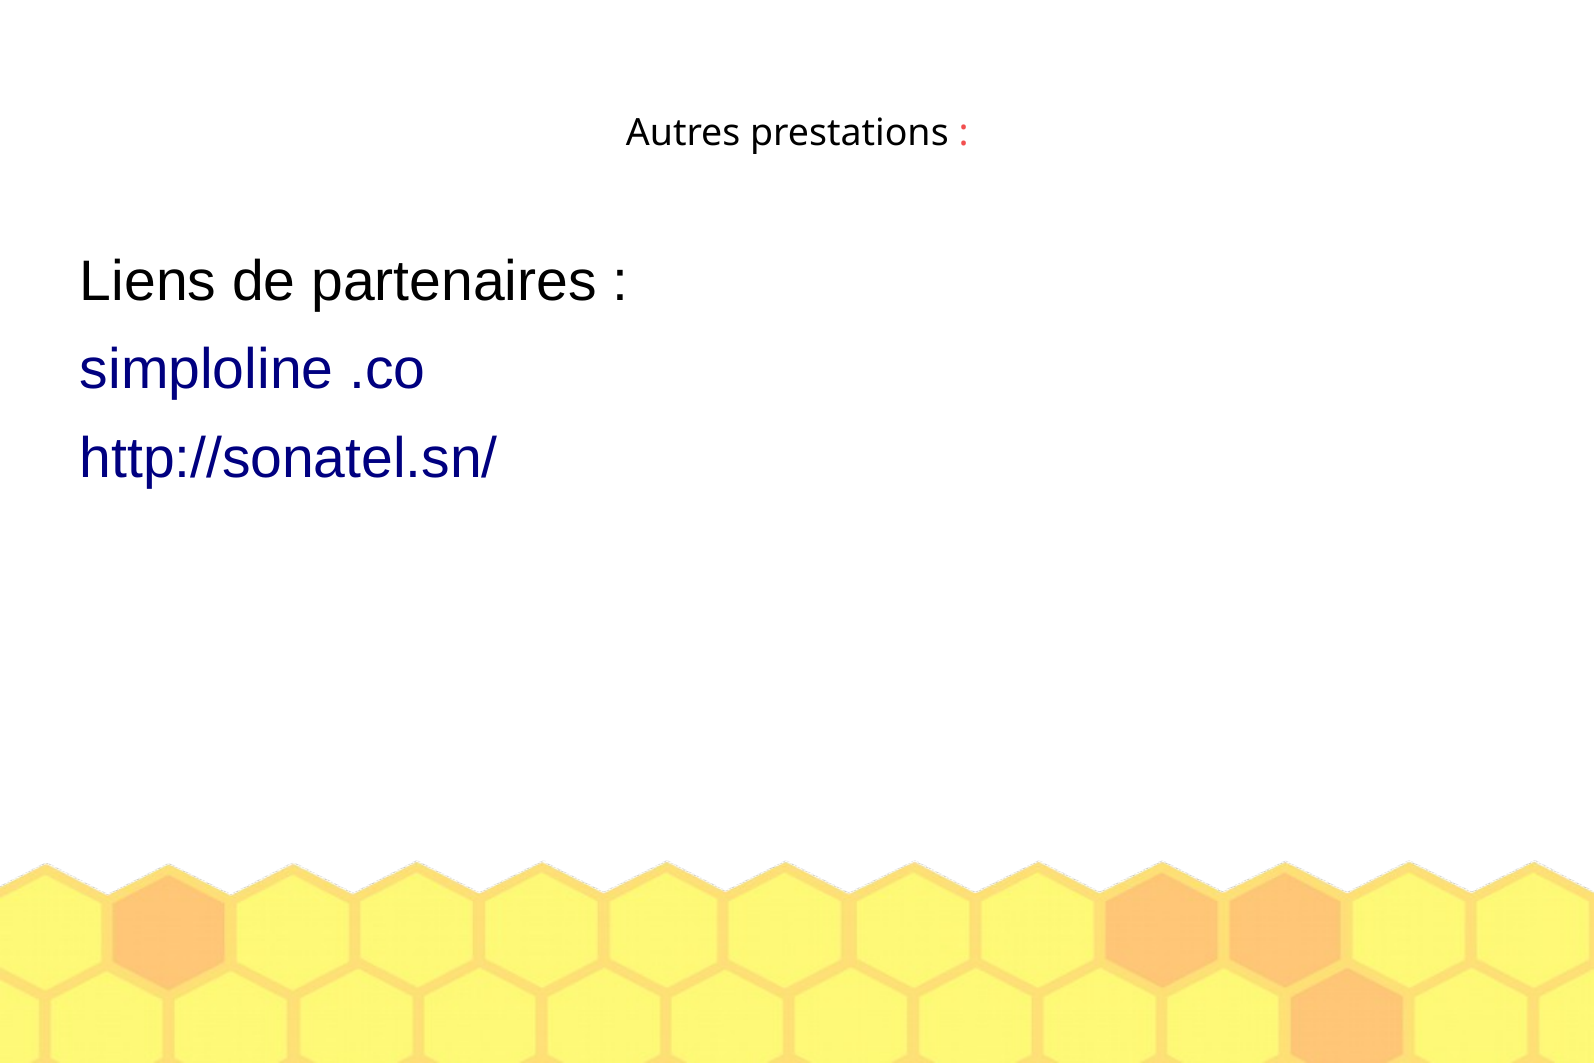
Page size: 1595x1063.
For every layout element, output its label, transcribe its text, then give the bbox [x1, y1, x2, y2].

picture [0, 858, 1594, 1063]
list Liens de partenaires : simploline .co http://sonatel.sn/ [79, 248, 1515, 866]
title Autres prestations : [79, 42, 1515, 220]
